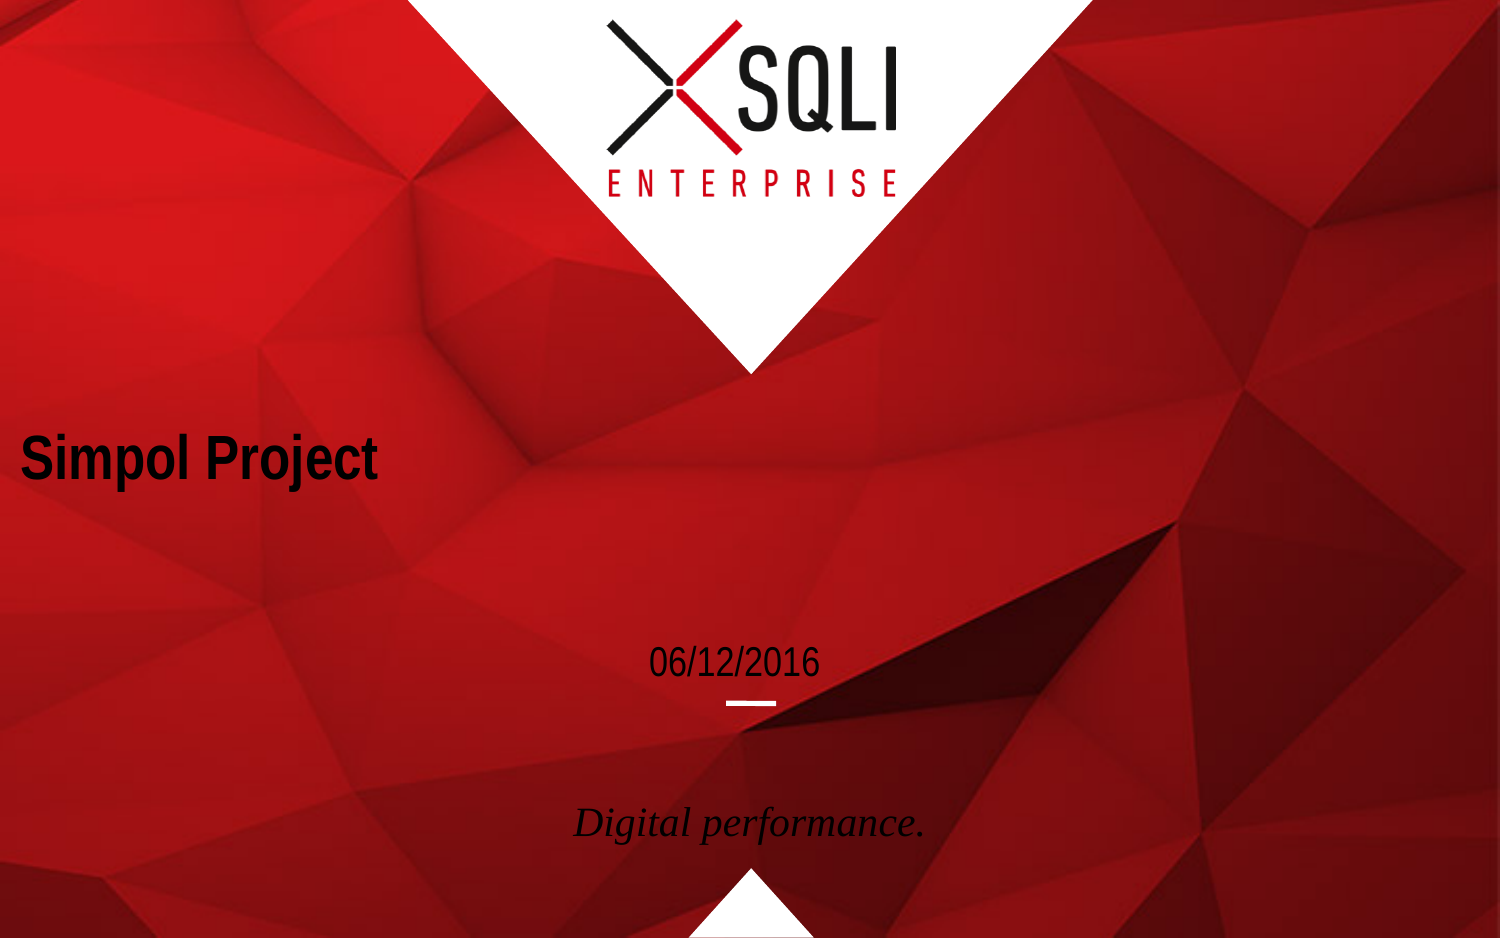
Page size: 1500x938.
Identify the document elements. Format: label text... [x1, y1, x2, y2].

title Simpol Project [5, 409, 1500, 521]
text_box 06/12/2016 [634, 627, 884, 687]
picture [606, 19, 896, 197]
picture [0, 0, 1500, 938]
